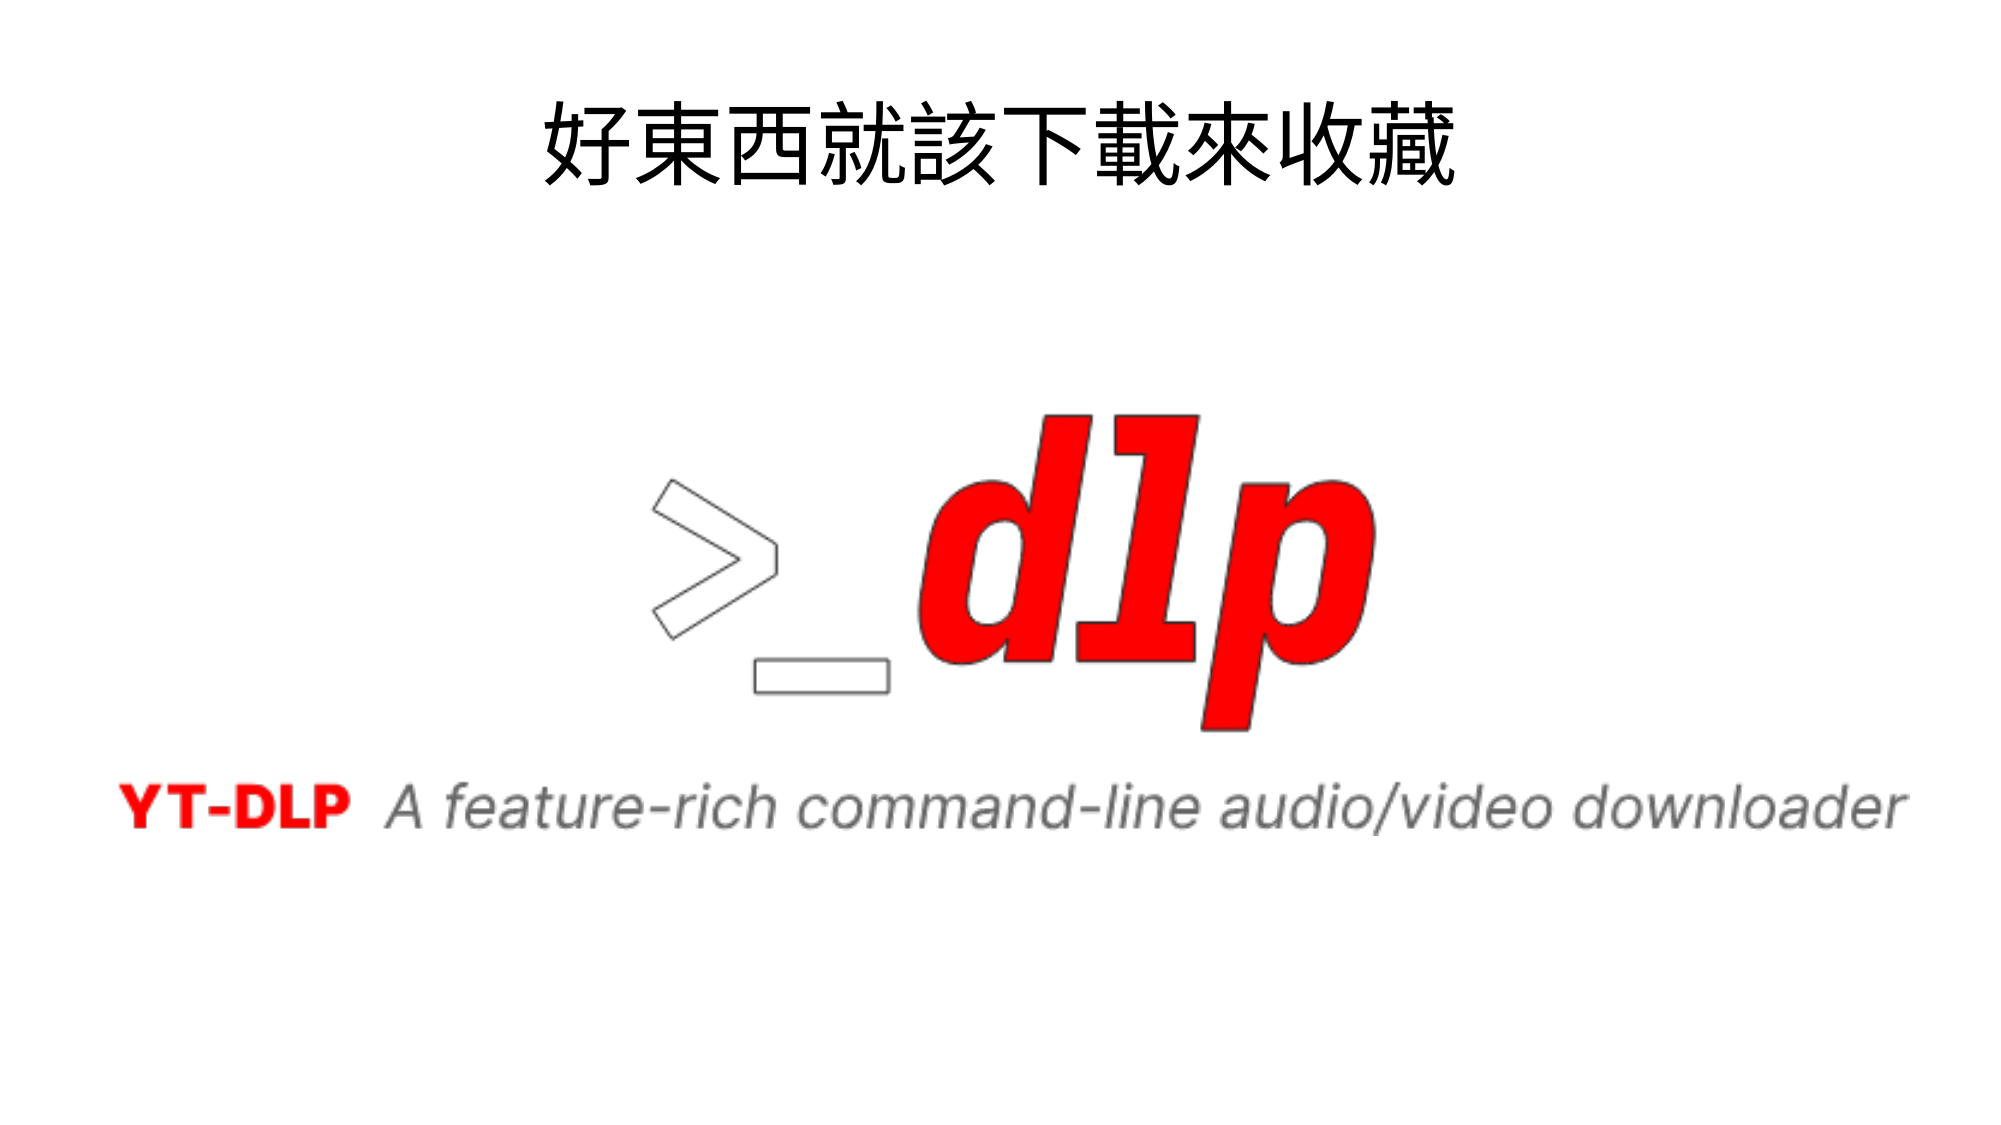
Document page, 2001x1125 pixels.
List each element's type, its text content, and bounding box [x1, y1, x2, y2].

picture [118, 413, 1910, 836]
title 好東西就該下載來收藏 [99, 44, 1900, 233]
